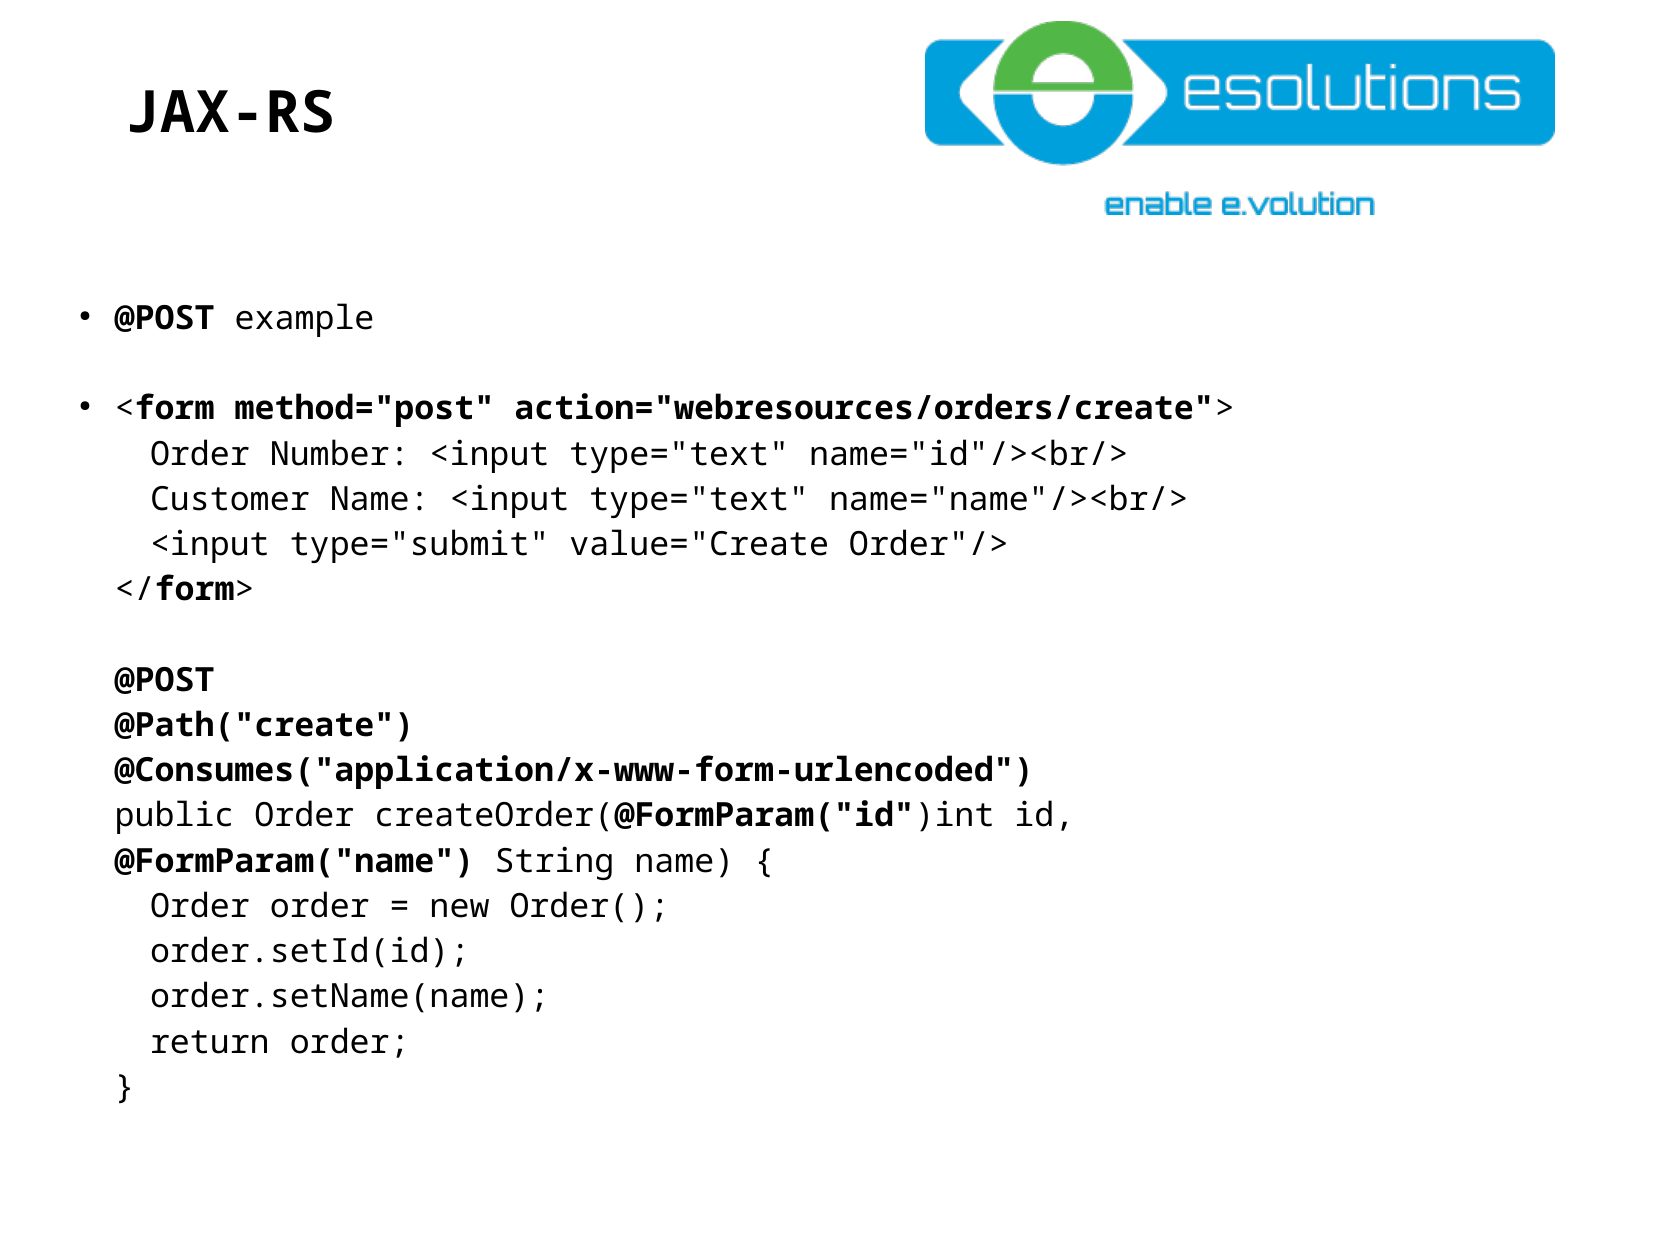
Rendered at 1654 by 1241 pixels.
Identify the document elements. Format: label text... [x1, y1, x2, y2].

picture [1403, 75, 1438, 110]
picture [1197, 201, 1208, 205]
picture [1444, 75, 1479, 110]
picture [1226, 75, 1261, 110]
picture [1340, 201, 1351, 211]
picture [1226, 201, 1236, 205]
picture [1390, 75, 1396, 110]
picture [1130, 201, 1139, 215]
subtitle @POST example <form method="post" action="webresources/orders/create"> Order Number: <input type="text" name="id"/><br/> Customer Name: <input type="text" name="name"/><br/> <input type="submit" value="Create Order"/> </form> @POST @Path("create") @Consumes("application/x-www-form-urlencoded") public Order createOrder(@FormParam("id")int id, @FormParam("name") String name) { Order order = new Order(); order.setId(id); order.setName(name); return order; } [79, 239, 1561, 1163]
picture [1485, 75, 1521, 110]
picture [1185, 75, 1220, 110]
picture [1267, 75, 1302, 110]
picture [1169, 201, 1179, 211]
text_box JAX-RS [75, 63, 916, 217]
picture [1110, 201, 1120, 205]
picture [925, 21, 1555, 215]
picture [1366, 64, 1385, 110]
picture [1307, 64, 1319, 110]
picture [1360, 201, 1370, 215]
picture [1325, 75, 1361, 110]
